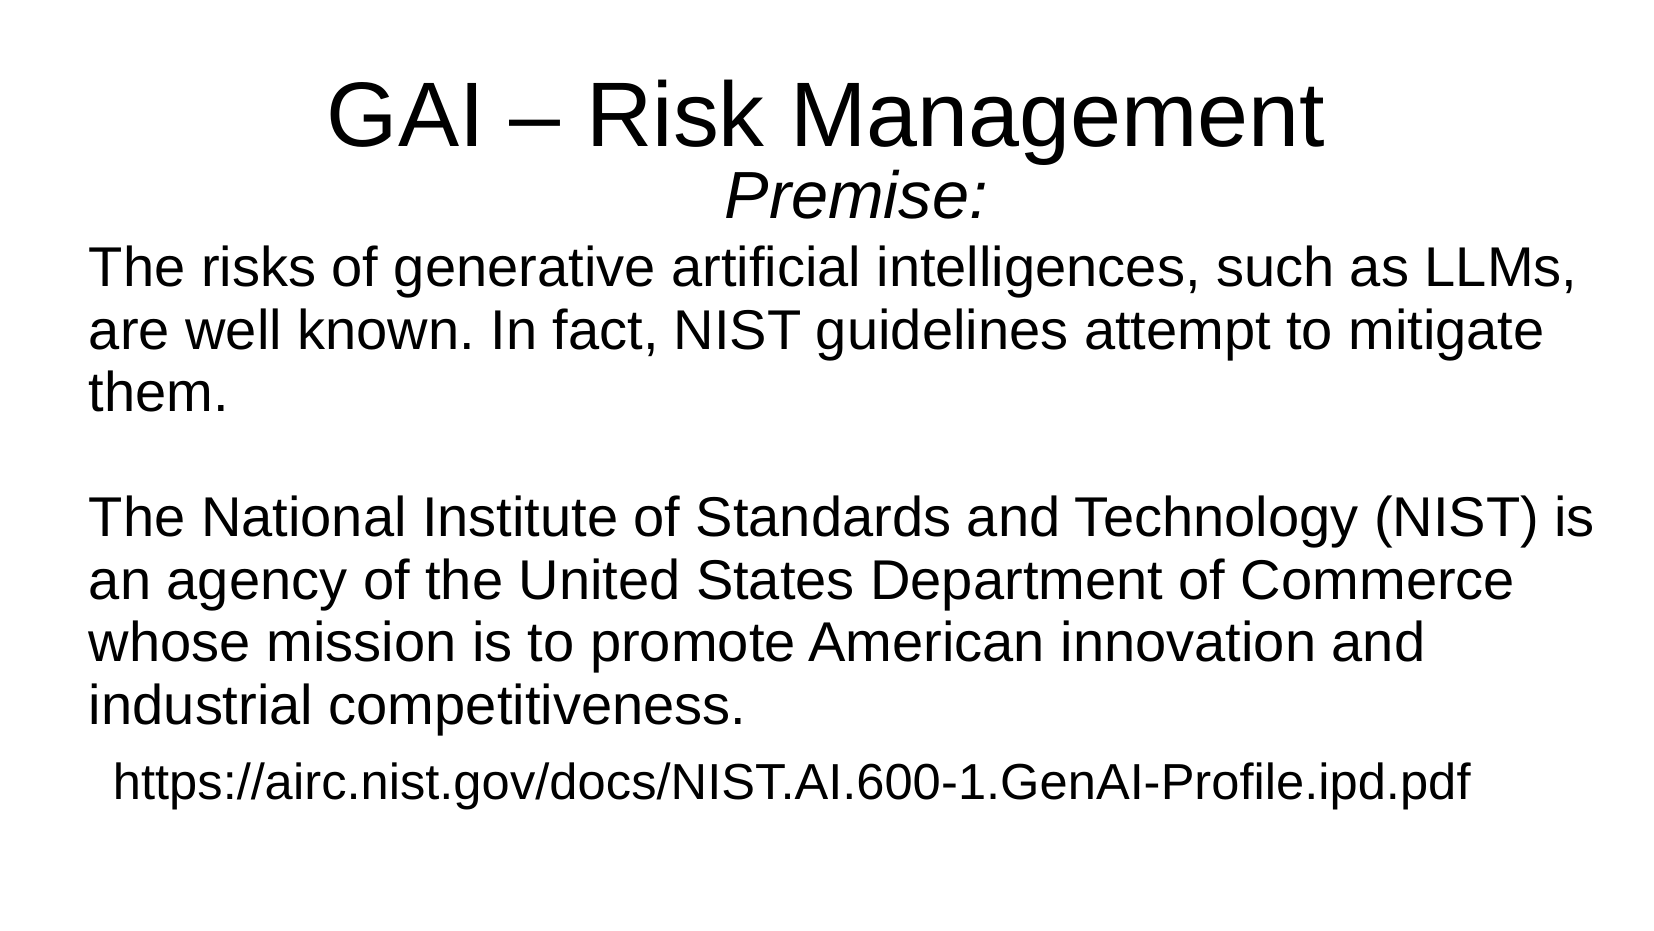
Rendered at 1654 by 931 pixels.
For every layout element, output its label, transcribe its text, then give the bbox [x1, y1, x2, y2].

list Premise: [76, 158, 1565, 266]
list https://airc.nist.gov/docs/NIST.AI.600-1.GenAI-Profile.ipd.pdf [59, 753, 1548, 843]
title GAI – Risk Management [82, 37, 1571, 193]
list The risks of generative artificial intelligences, such as LLMs, are well known. In fact, NIST guidelines attempt to mitigate them. The National Institute of Standards and Technology (NIST) is an agency of the United States Department of Commerce whose mission is to promote American innovation and industrial competitiveness. [29, 236, 1625, 739]
